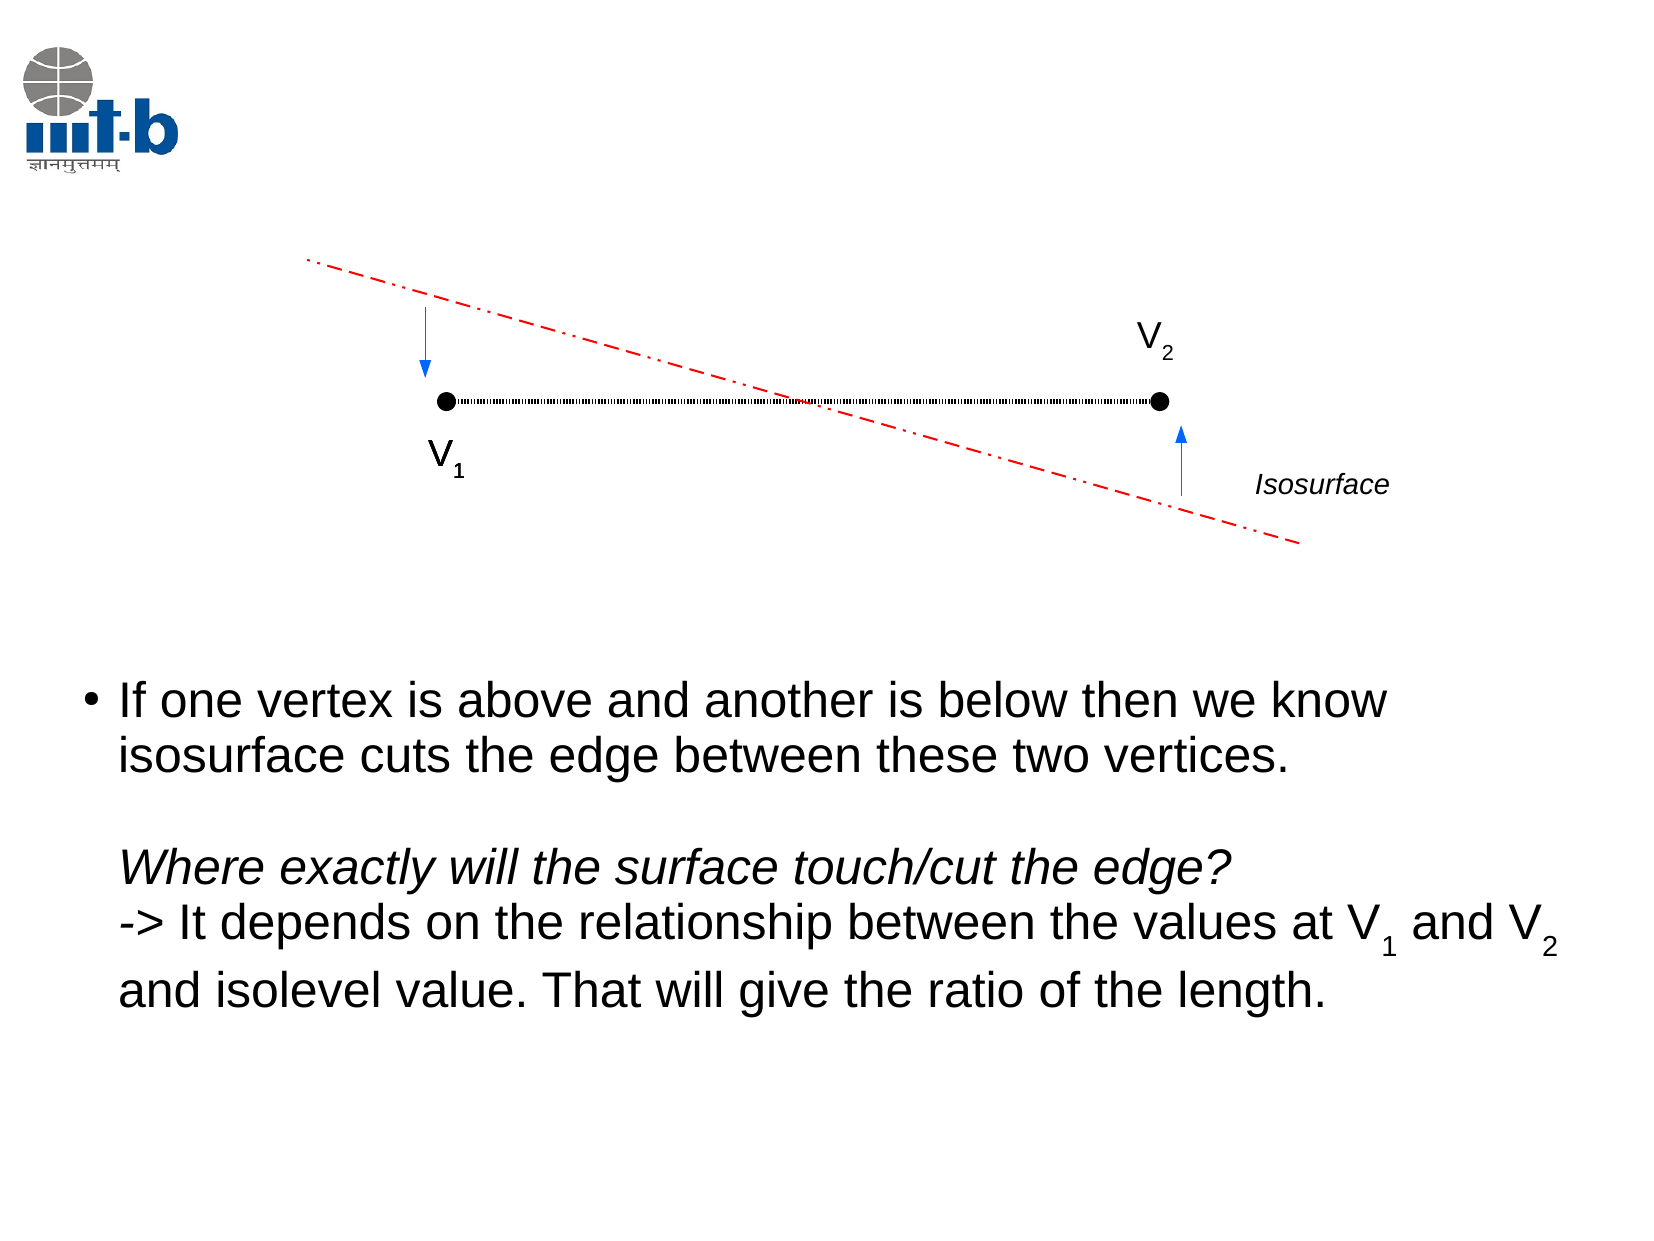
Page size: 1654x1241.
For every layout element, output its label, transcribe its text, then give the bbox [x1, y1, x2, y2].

subtitle If one vertex is above and another is below then we know isosurface cuts the edge between these two vertices. Where exactly will the surface touch/cut the edge? -> It depends on the relationship between the values at V1 and V2 and isolevel value. That will give the ratio of the length. [82, 485, 1571, 1205]
picture [23, 35, 178, 189]
text_box Isosurface [1240, 460, 1406, 515]
text_box V1 [413, 425, 485, 491]
text_box V2 [1122, 307, 1193, 373]
